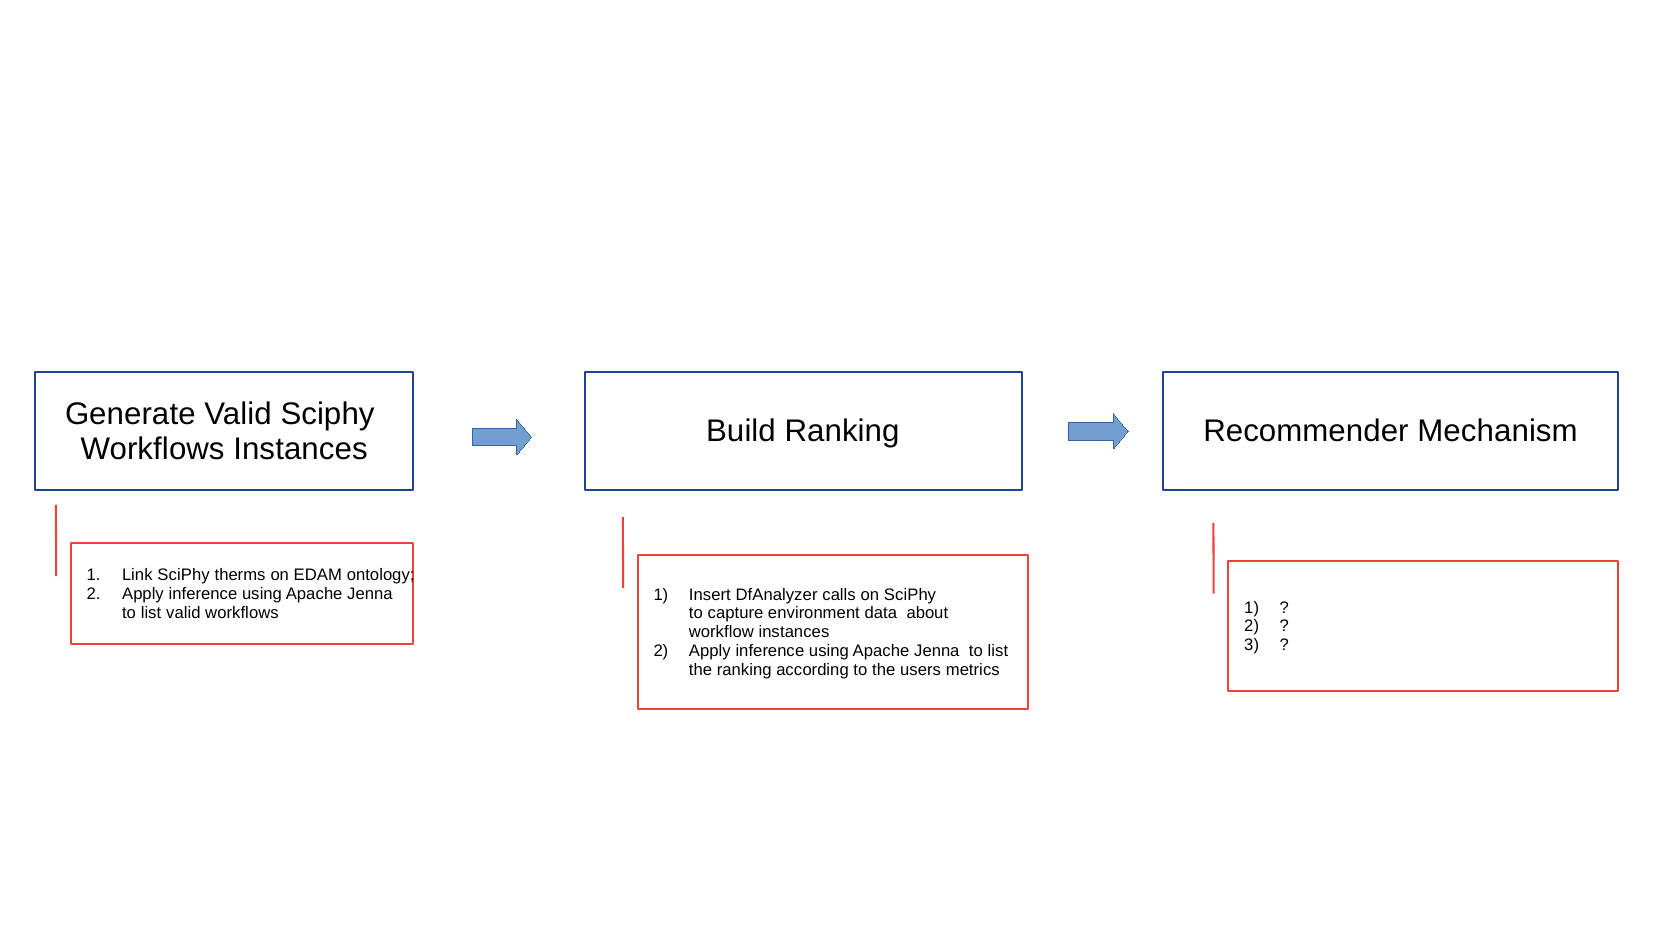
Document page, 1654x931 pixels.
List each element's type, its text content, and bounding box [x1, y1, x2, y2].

text_box Link SciPhy therms on EDAM ontology; Apply inference using Apache Jenna to list valid workflows [71, 543, 413, 644]
text_box ? ? ? [1228, 561, 1618, 691]
text_box [472, 419, 532, 455]
text_box [1068, 413, 1129, 449]
text_box Recommender Mechanism [1163, 372, 1619, 491]
text_box Insert DfAnalyzer calls on SciPhy to capture environment data about workflow instances Apply inference using Apache Jenna to list the ranking according to the users metrics [638, 555, 1028, 709]
text_box Build Ranking [584, 372, 1022, 491]
text_box Generate Valid Sciphy Workflows Instances [35, 372, 414, 491]
